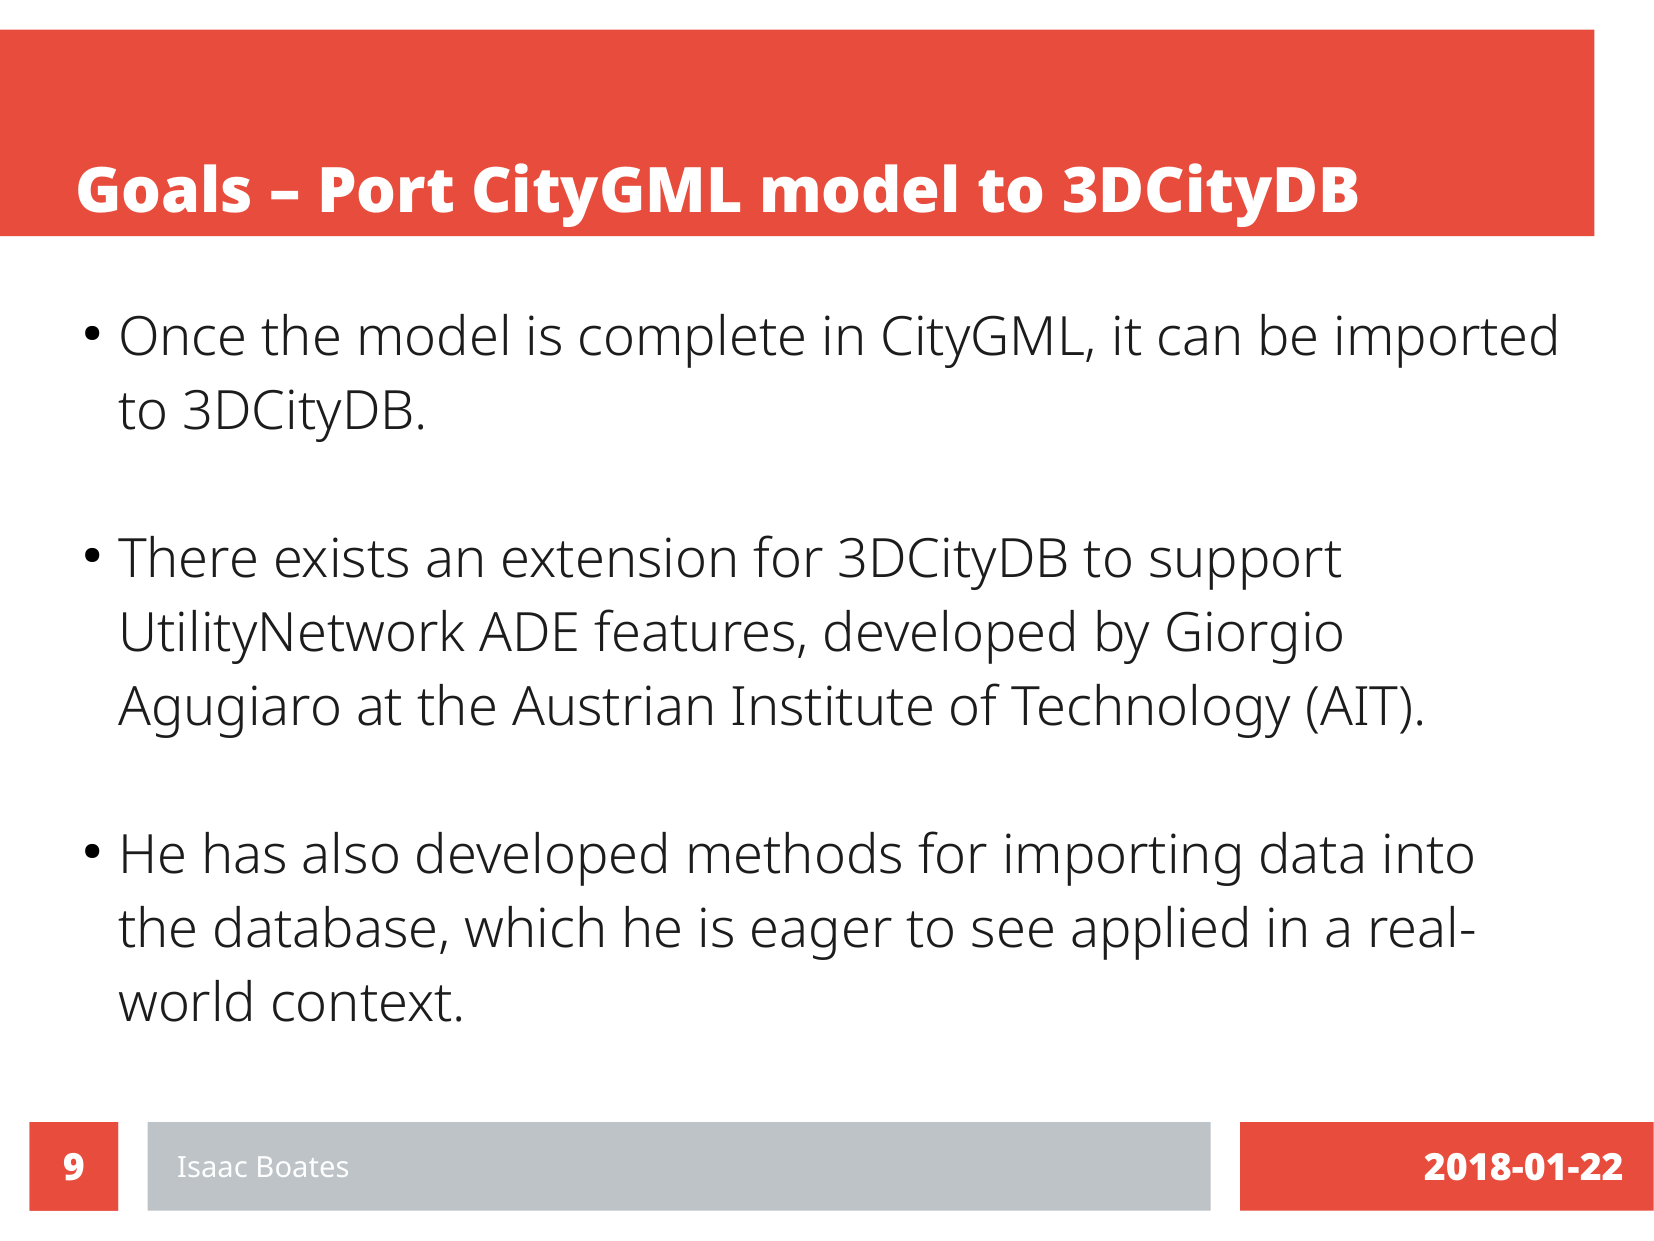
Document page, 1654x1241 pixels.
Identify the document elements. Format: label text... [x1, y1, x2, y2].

title Goals – Port CityGML model to 3DCityDB [75, 0, 1564, 232]
subtitle Once the model is complete in CityGML, it can be imported to 3DCityDB. There exists an extension for 3DCityDB to support UtilityNetwork ADE features, developed by Giorgio Agugiaro at the Austrian Institute of Technology (AIT). He has also developed methods for importing data into the database, which he is eager to see applied in a real-world context. [82, 297, 1571, 1121]
